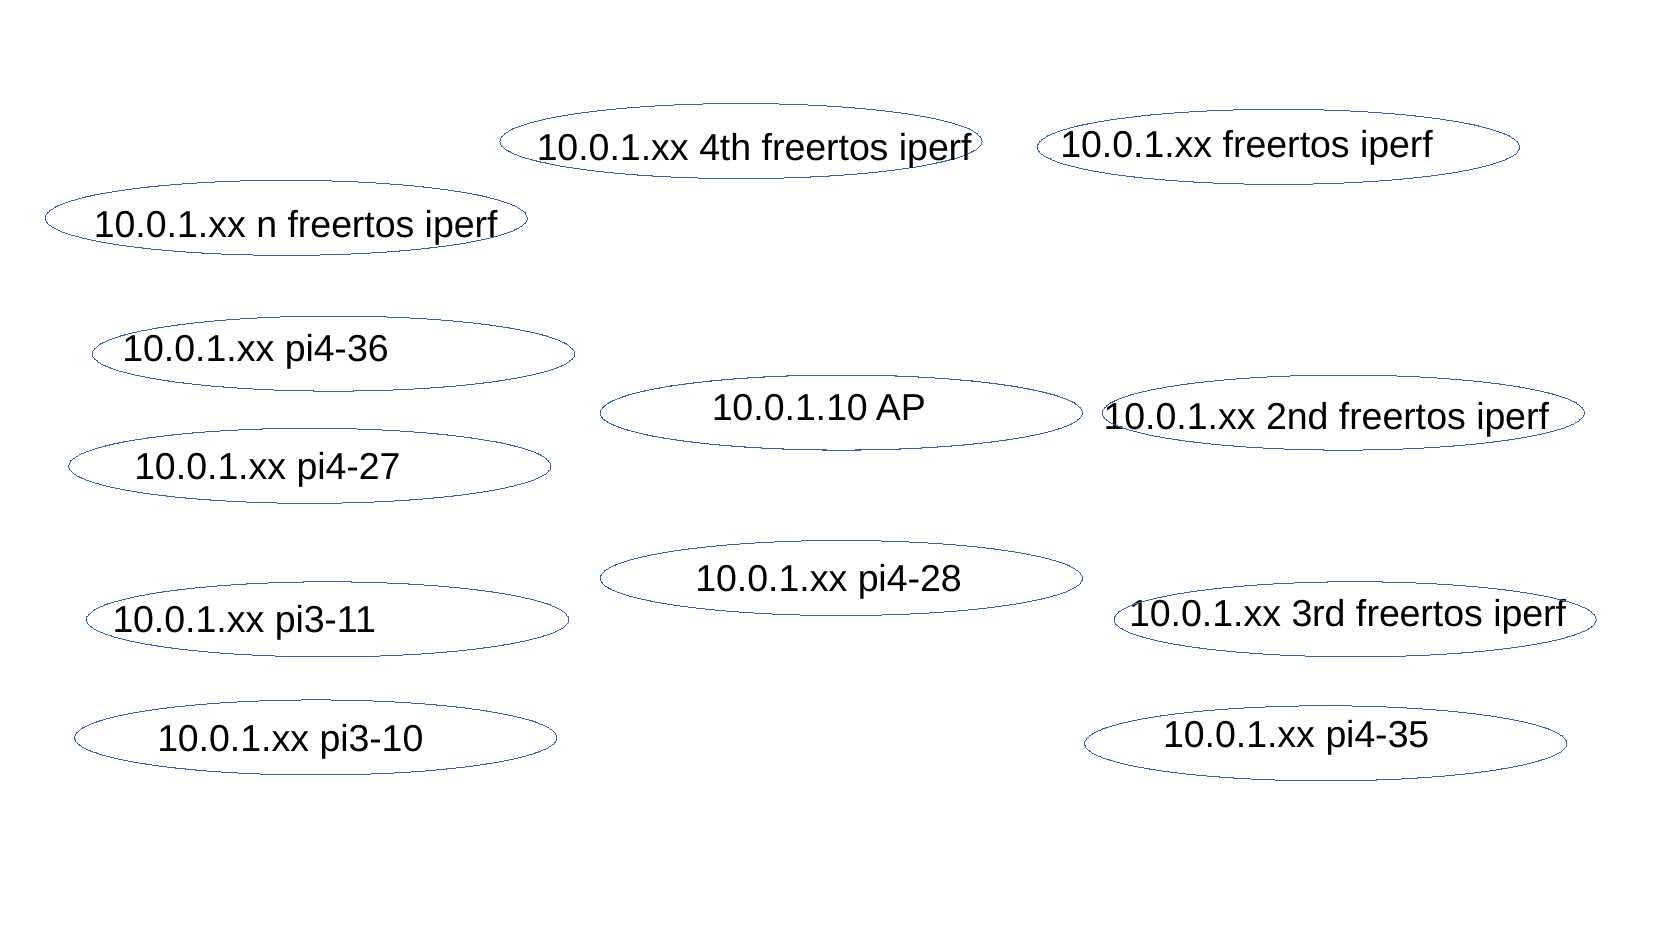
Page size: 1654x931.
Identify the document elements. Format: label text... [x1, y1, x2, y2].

text_box 10.0.1.xx pi3-10 [142, 709, 488, 809]
text_box 10.0.1.xx pi4-35 [1148, 705, 1512, 805]
text_box 10.0.1.xx freertos iperf [1045, 116, 1534, 174]
text_box 10.0.1.xx pi4-36 [107, 319, 404, 377]
text_box 10.0.1.10 AP [697, 378, 942, 436]
text_box 10.0.1.xx pi4-28 [680, 550, 977, 607]
text_box 10.0.1.xx 2nd freertos iperf [1088, 388, 1595, 488]
text_box 10.0.1.xx 3rd freertos iperf [1114, 585, 1594, 643]
text_box 10.0.1.xx pi3-11 [97, 591, 569, 649]
text_box 10.0.1.xx pi4-27 [119, 437, 416, 495]
text_box 10.0.1.xx n freertos iperf [79, 195, 551, 253]
text_box 10.0.1.xx 4th freertos iperf [522, 118, 994, 176]
